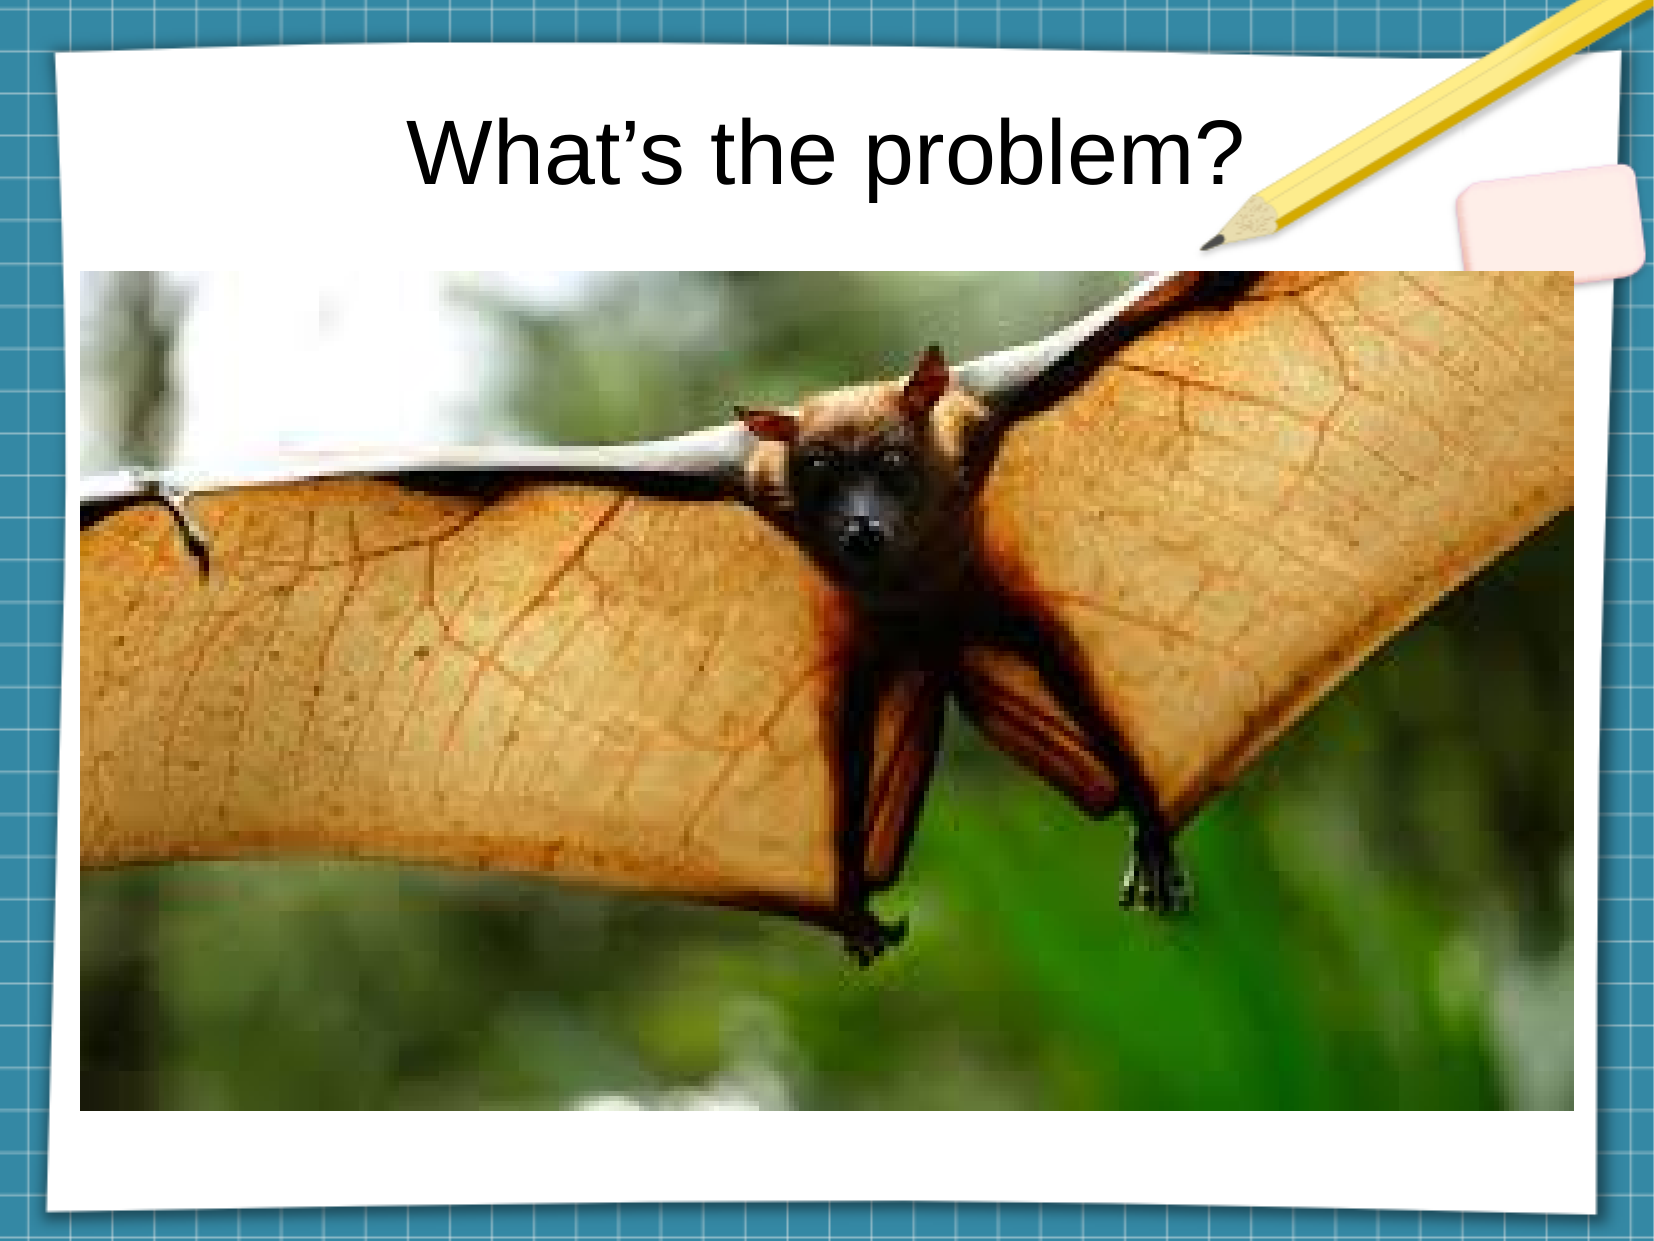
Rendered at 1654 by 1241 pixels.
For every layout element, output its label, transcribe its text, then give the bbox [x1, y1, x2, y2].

title What’s the problem? [82, 49, 1571, 257]
picture [0, 0, 1654, 1241]
